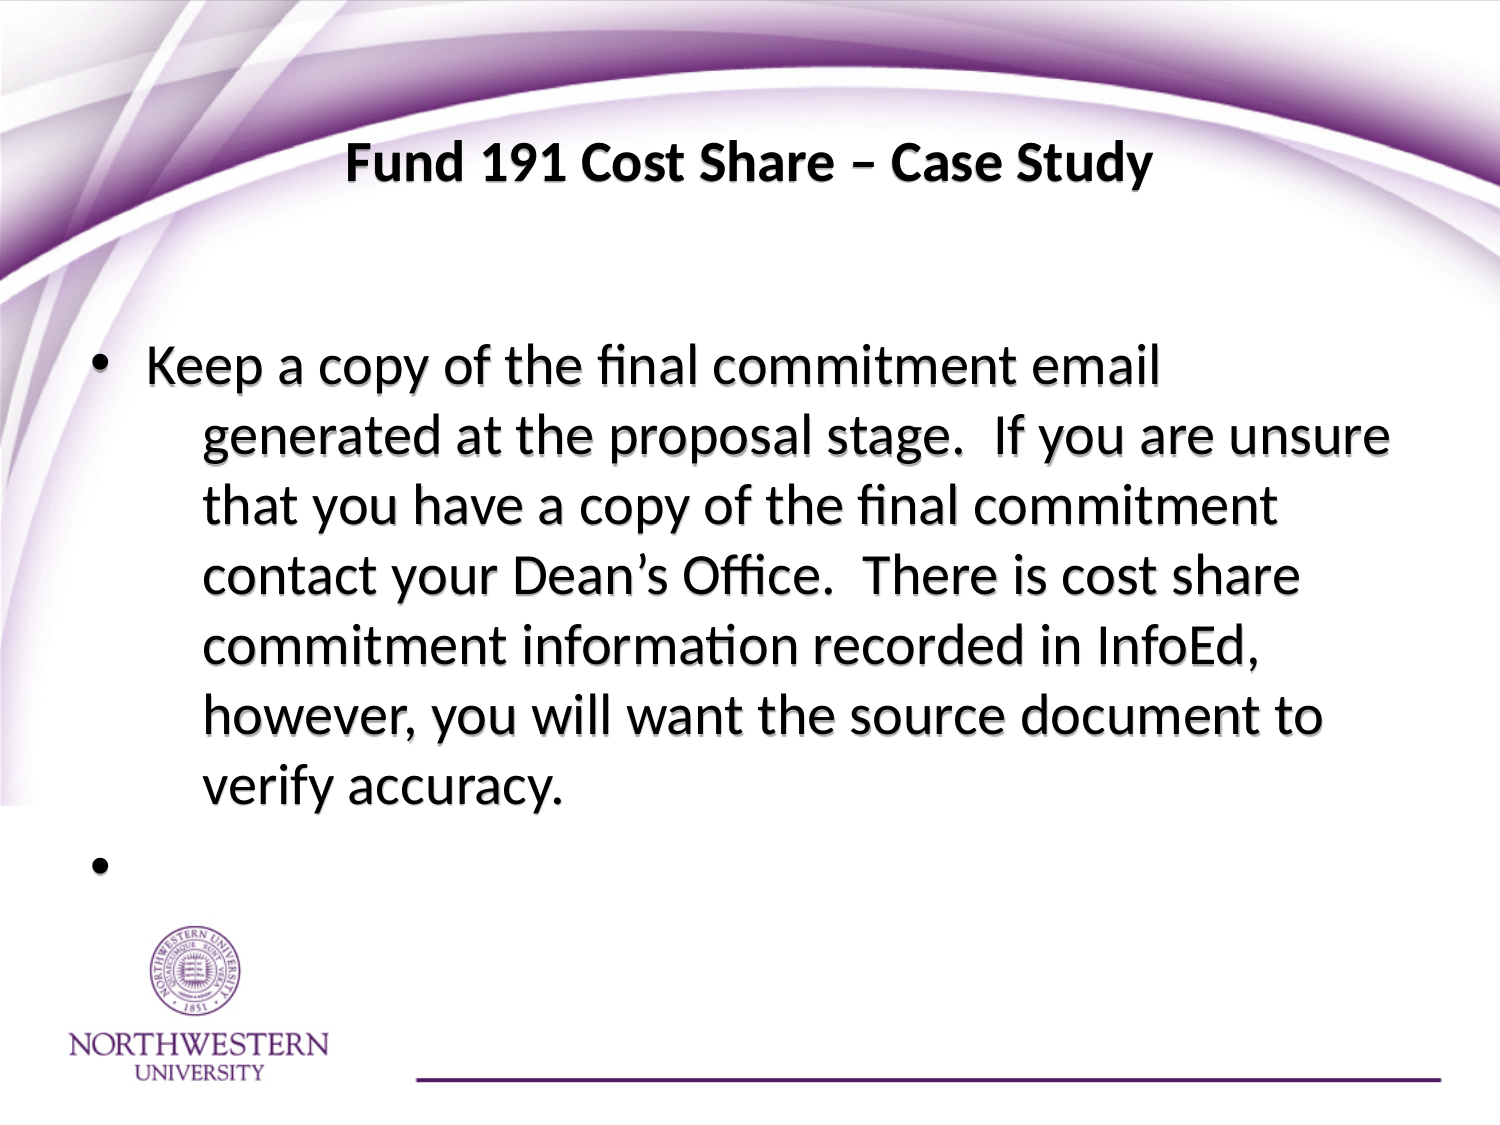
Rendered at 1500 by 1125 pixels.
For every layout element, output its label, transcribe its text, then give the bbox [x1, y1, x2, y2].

list Keep a copy of the final commitment email generated at the proposal stage. If you are unsure that you have a copy of the final commitment contact your Dean’s Office. There is cost share commitment information recorded in InfoEd, however, you will want the source document to verify accuracy. [75, 319, 1426, 860]
title Fund 191 Cost Share – Case Study [75, 101, 1426, 215]
